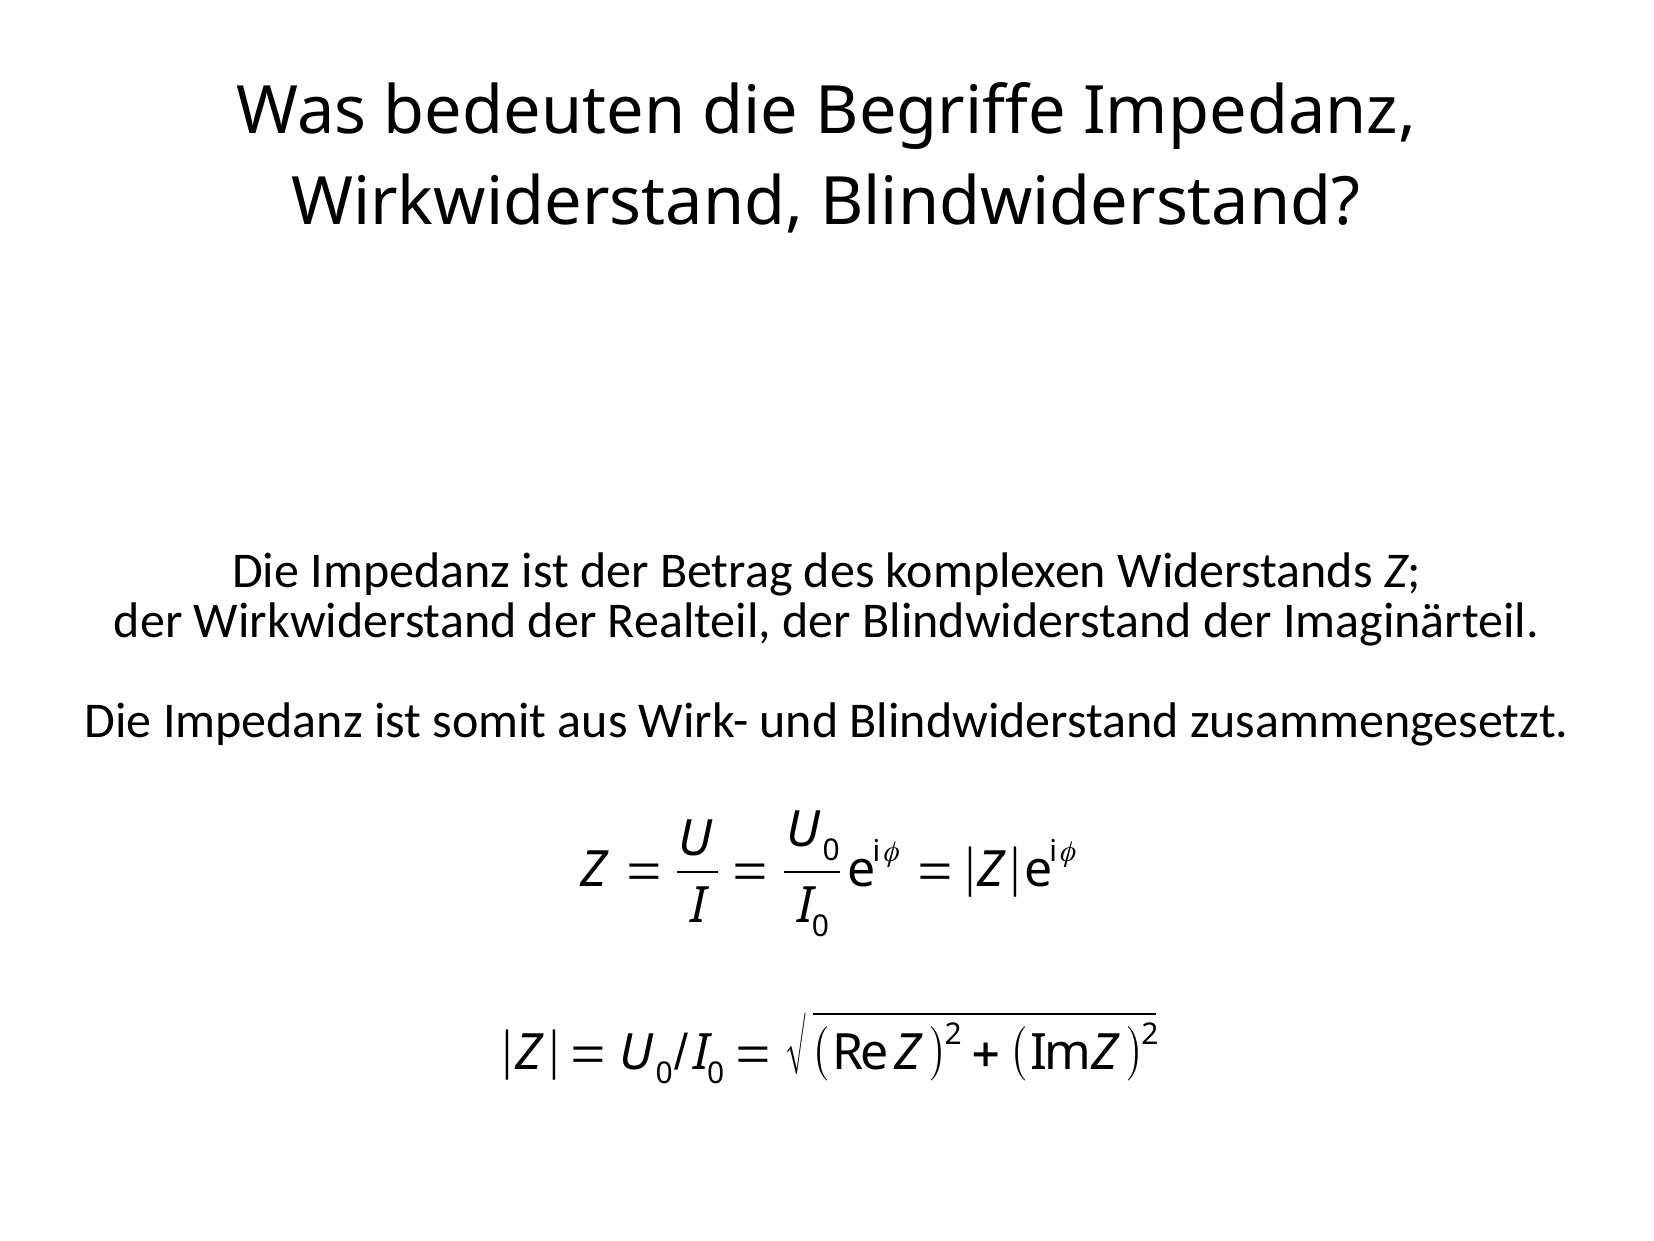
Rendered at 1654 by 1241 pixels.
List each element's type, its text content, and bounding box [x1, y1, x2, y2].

subtitle Die Impedanz ist der Betrag des komplexen Widerstands Z; der Wirkwiderstand der Realteil, der Blindwiderstand der Imaginärteil. Die Impedanz ist somit aus Wirk- und Blindwiderstand zusammengesetzt. [82, 290, 1571, 1010]
chart [491, 799, 1162, 1091]
title Was bedeuten die Begriffe Impedanz, Wirkwiderstand, Blindwiderstand? [82, 49, 1571, 257]
